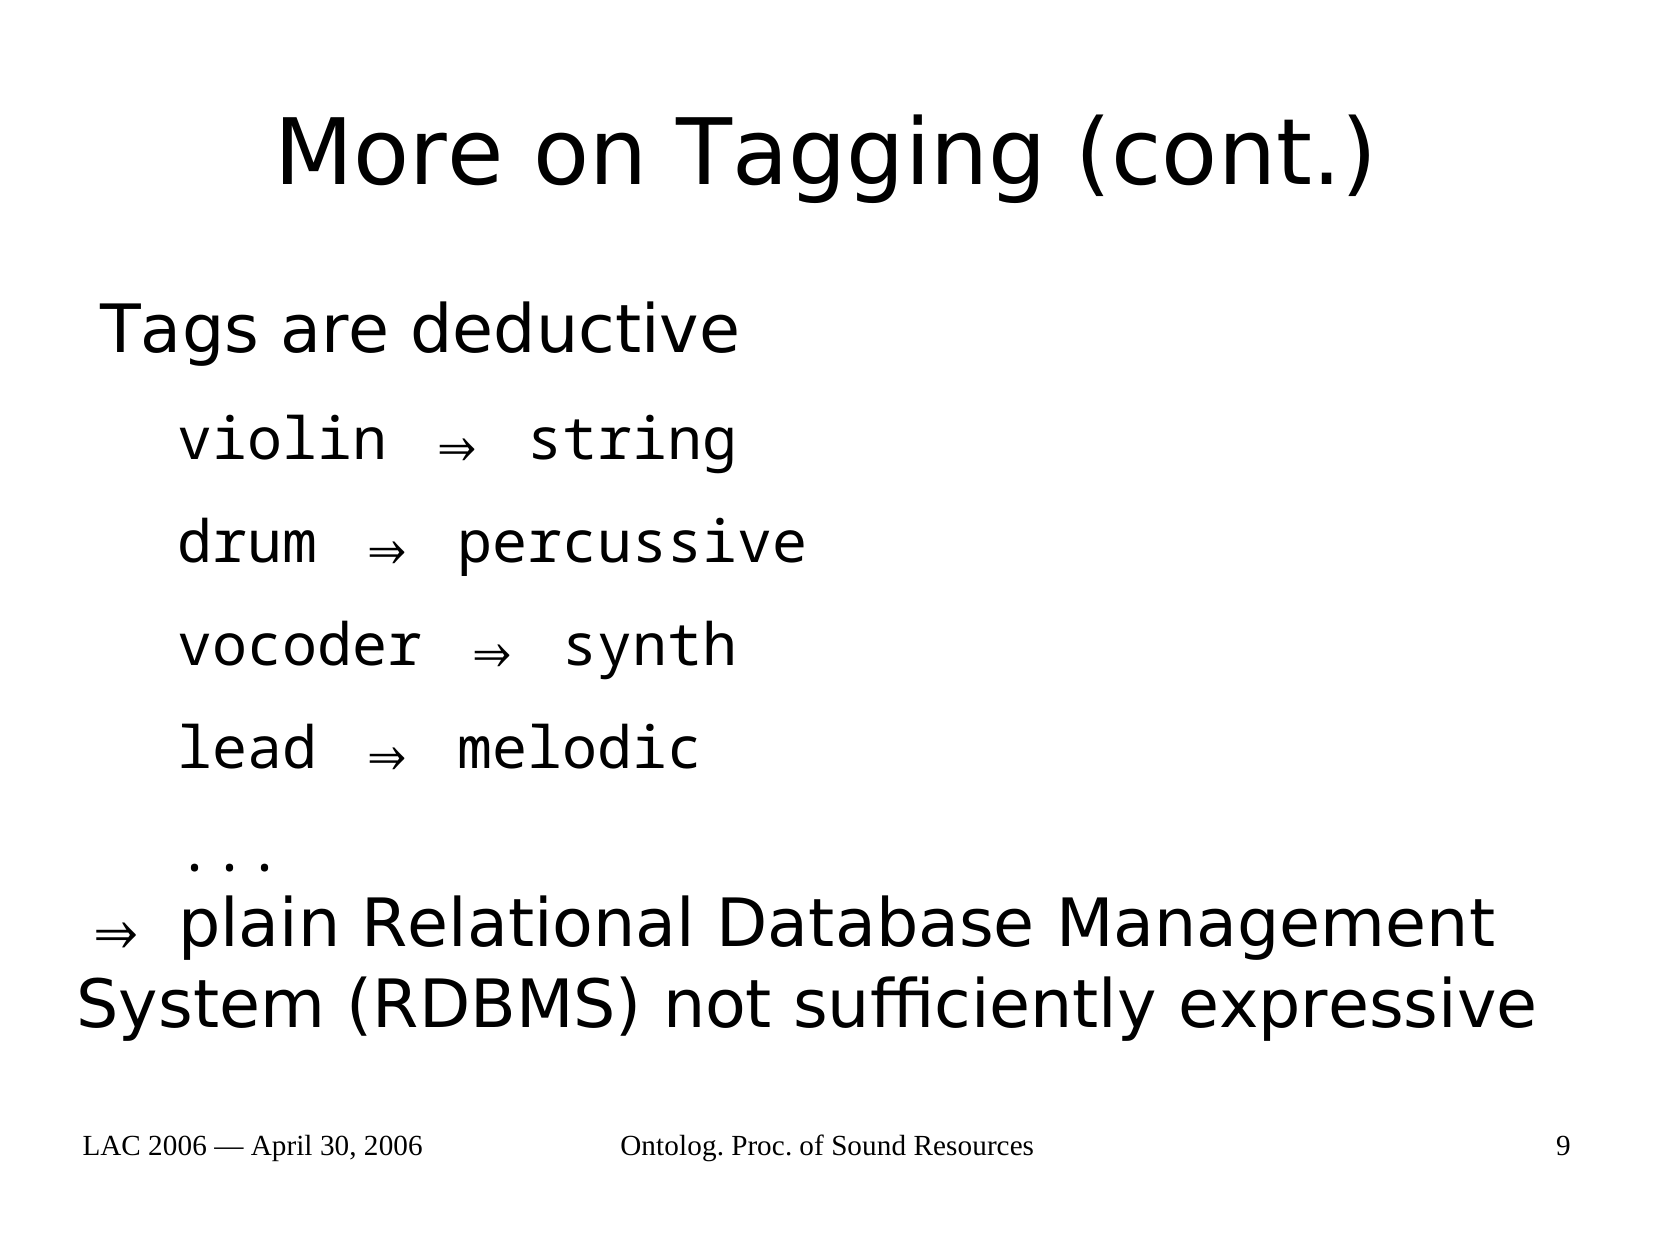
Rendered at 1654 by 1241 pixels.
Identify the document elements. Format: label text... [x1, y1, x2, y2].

title ⇒ plain Relational Database Management System (RDBMS) not sufficiently expressive [76, 852, 1565, 1067]
list Tags are deductive violin ⇒ string drum ⇒ percussive vocoder ⇒ synth lead ⇒ melodic ... [82, 290, 1571, 823]
title More on Tagging (cont.) [82, 49, 1571, 257]
